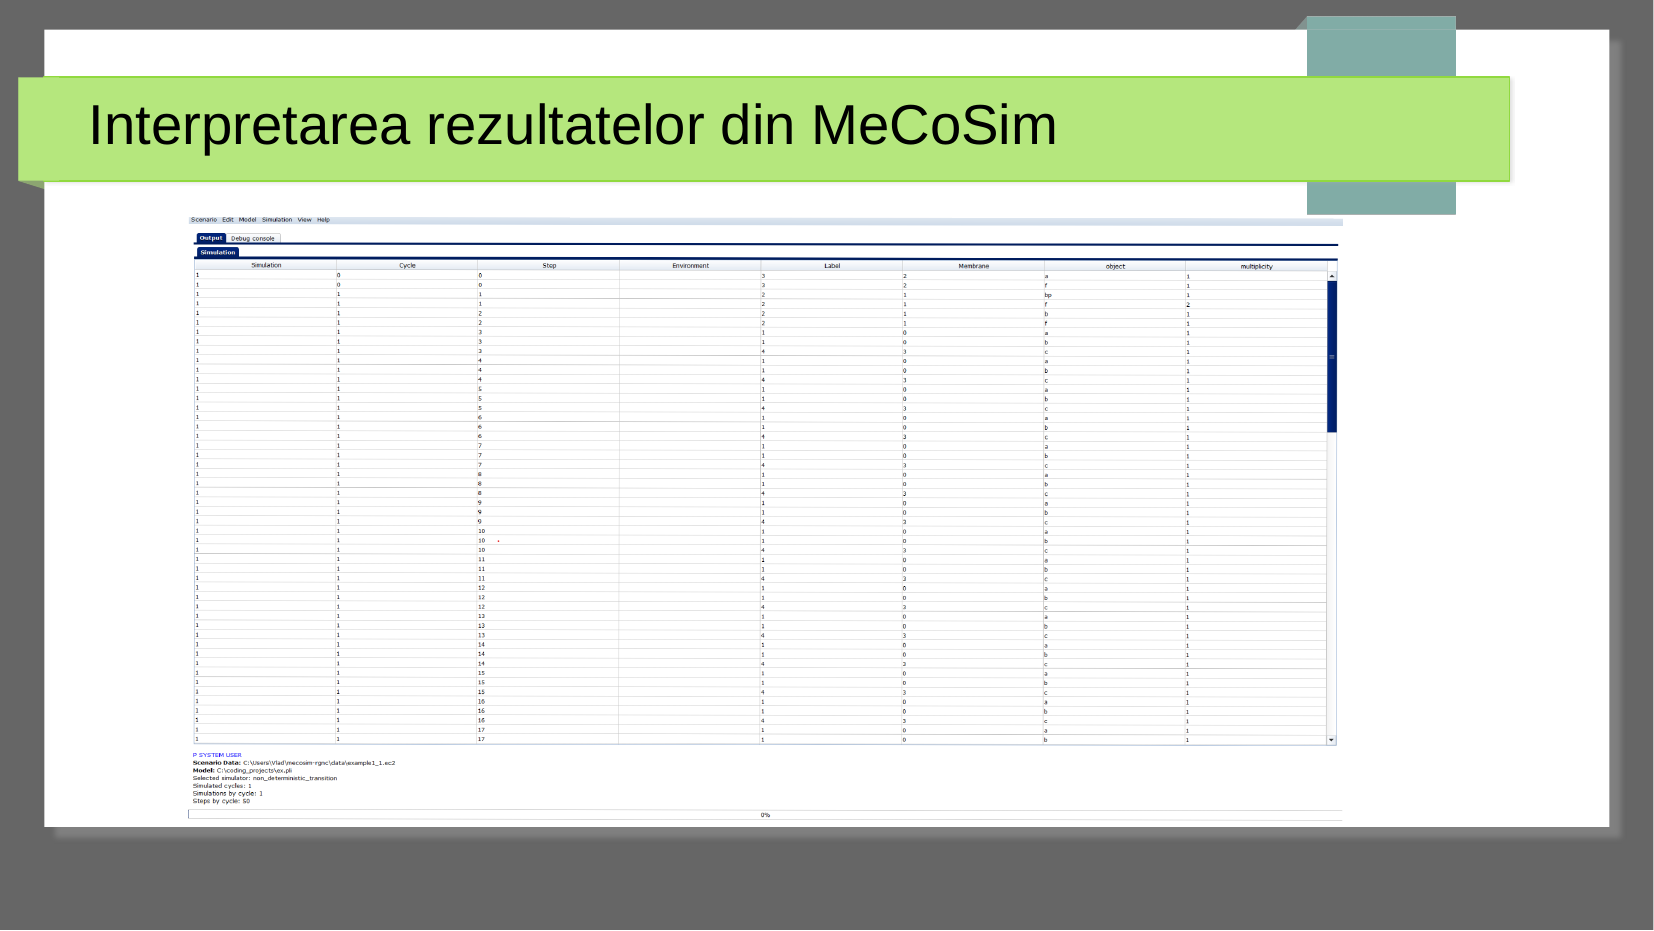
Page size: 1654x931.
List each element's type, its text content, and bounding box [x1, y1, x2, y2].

picture [187, 216, 1343, 826]
title Interpretarea rezultatelor din MeCoSim [88, 73, 1506, 178]
